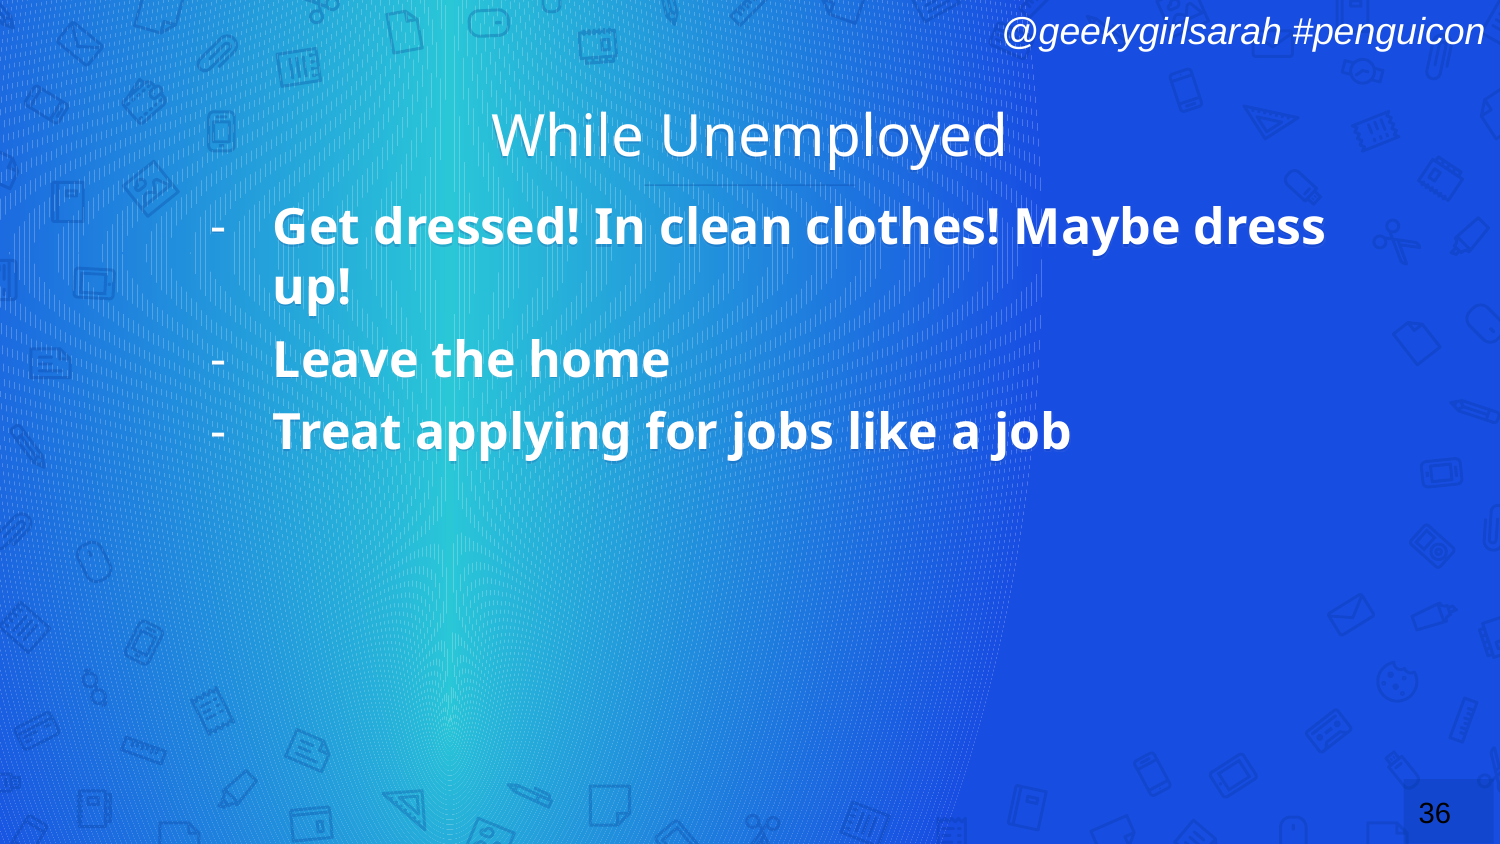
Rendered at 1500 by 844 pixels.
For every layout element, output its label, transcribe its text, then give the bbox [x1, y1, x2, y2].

slide_number <number> [1403, 779, 1494, 844]
list Get dressed! In clean clothes! Maybe dress up! Leave the home Treat applying for jobs like a job [182, 179, 1388, 722]
title While Unemployed [61, 61, 1439, 184]
